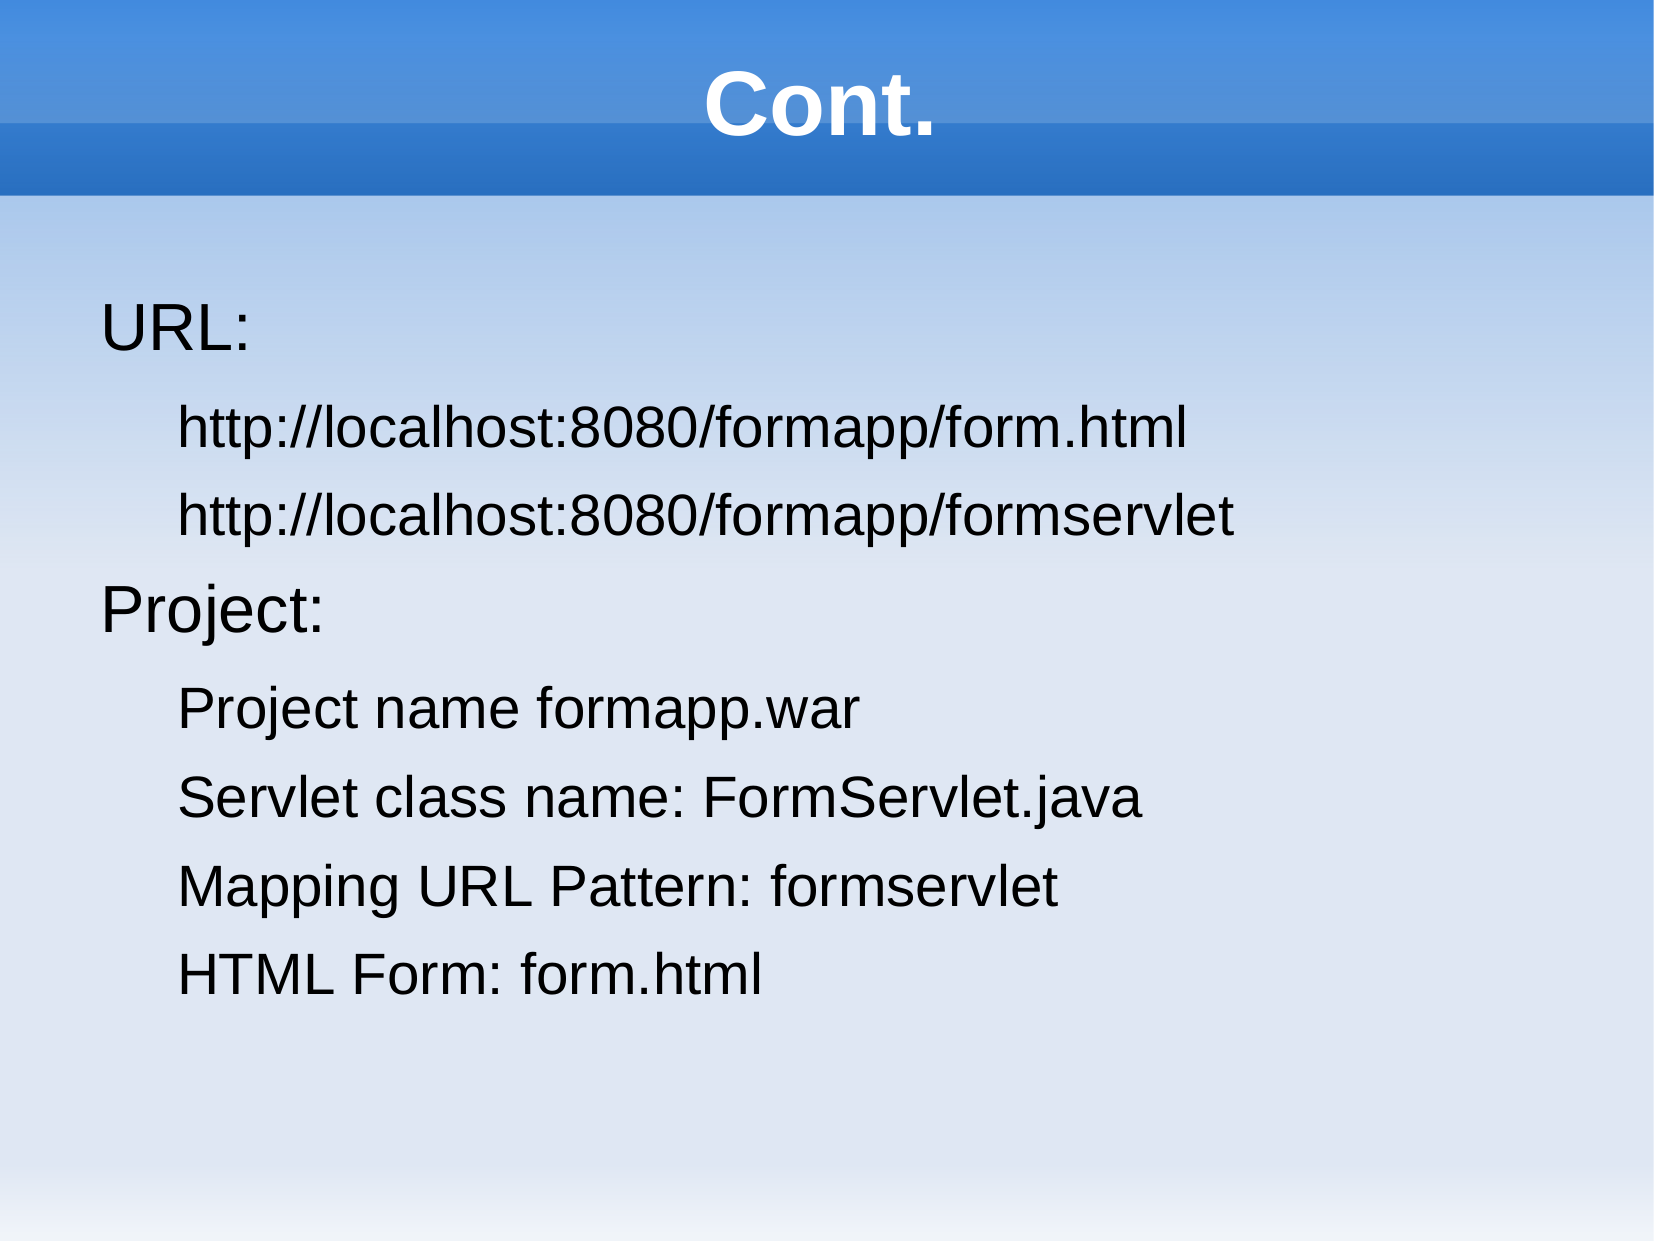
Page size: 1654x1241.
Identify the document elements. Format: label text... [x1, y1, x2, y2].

picture [0, 0, 1654, 1241]
title Cont. [76, 0, 1565, 208]
list URL: http://localhost:8080/formapp/form.html http://localhost:8080/formapp/formservlet Project: Project name formapp.war Servlet class name: FormServlet.java Mapping URL Pattern: formservlet HTML Form: form.html [82, 290, 1571, 1094]
